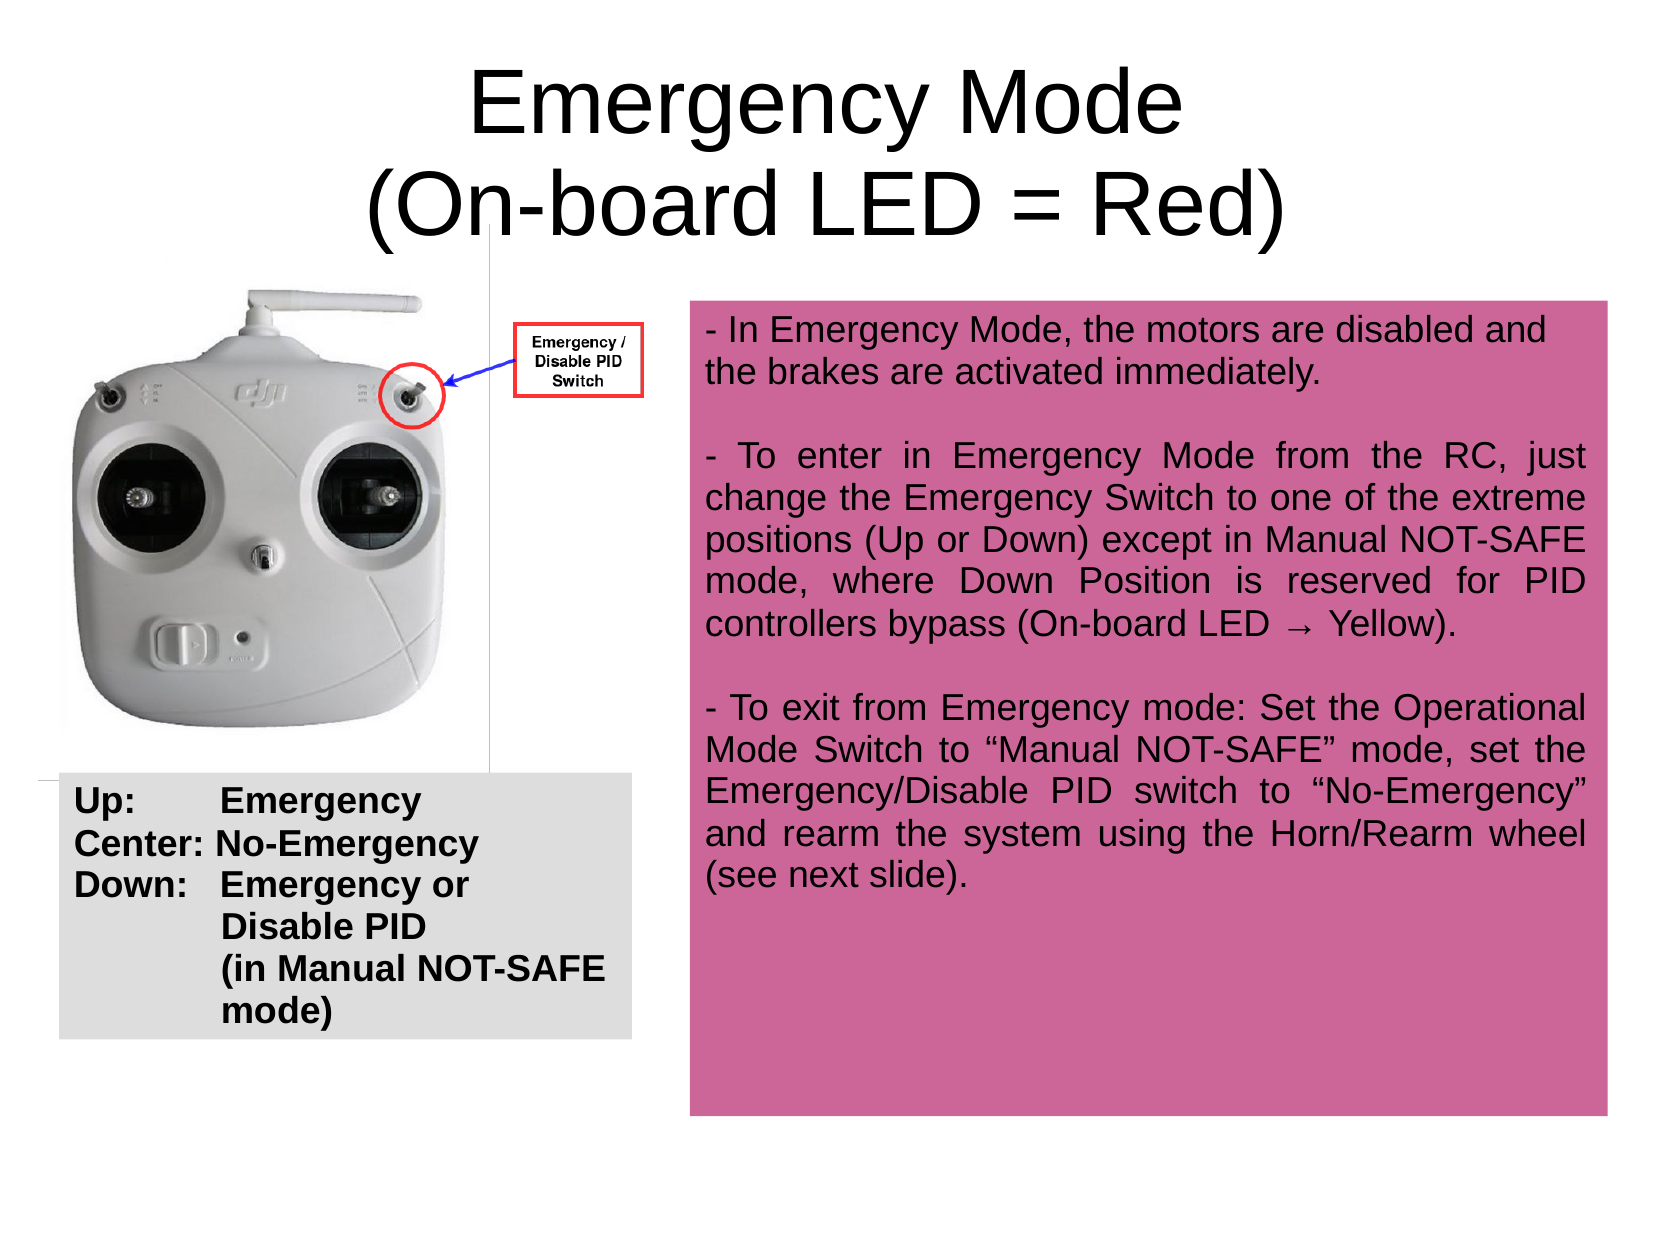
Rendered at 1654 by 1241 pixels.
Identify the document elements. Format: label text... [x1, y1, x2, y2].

title Emergency Mode (On-board LED = Red) [82, 49, 1571, 257]
text_box Up: Emergency Center: No-Emergency Down: Emergency or Disable PID (in Manual NOT-SAFE mode) [59, 772, 632, 1040]
text_box - In Emergency Mode, the motors are disabled and the brakes are activated immediately. - To enter in Emergency Mode from the RC, just change the Emergency Switch to one of the extreme positions (Up or Down) except in Manual NOT-SAFE mode, where Down Position is reserved for PID controllers bypass (On-board LED → Yellow). - To exit from Emergency mode: Set the Operational Mode Switch to “Manual NOT-SAFE” mode, set the Emergency/Disable PID switch to “No-Emergency” and rearm the system using the Horn/Rearm wheel (see next slide). [689, 300, 1608, 1117]
picture [38, 224, 644, 781]
